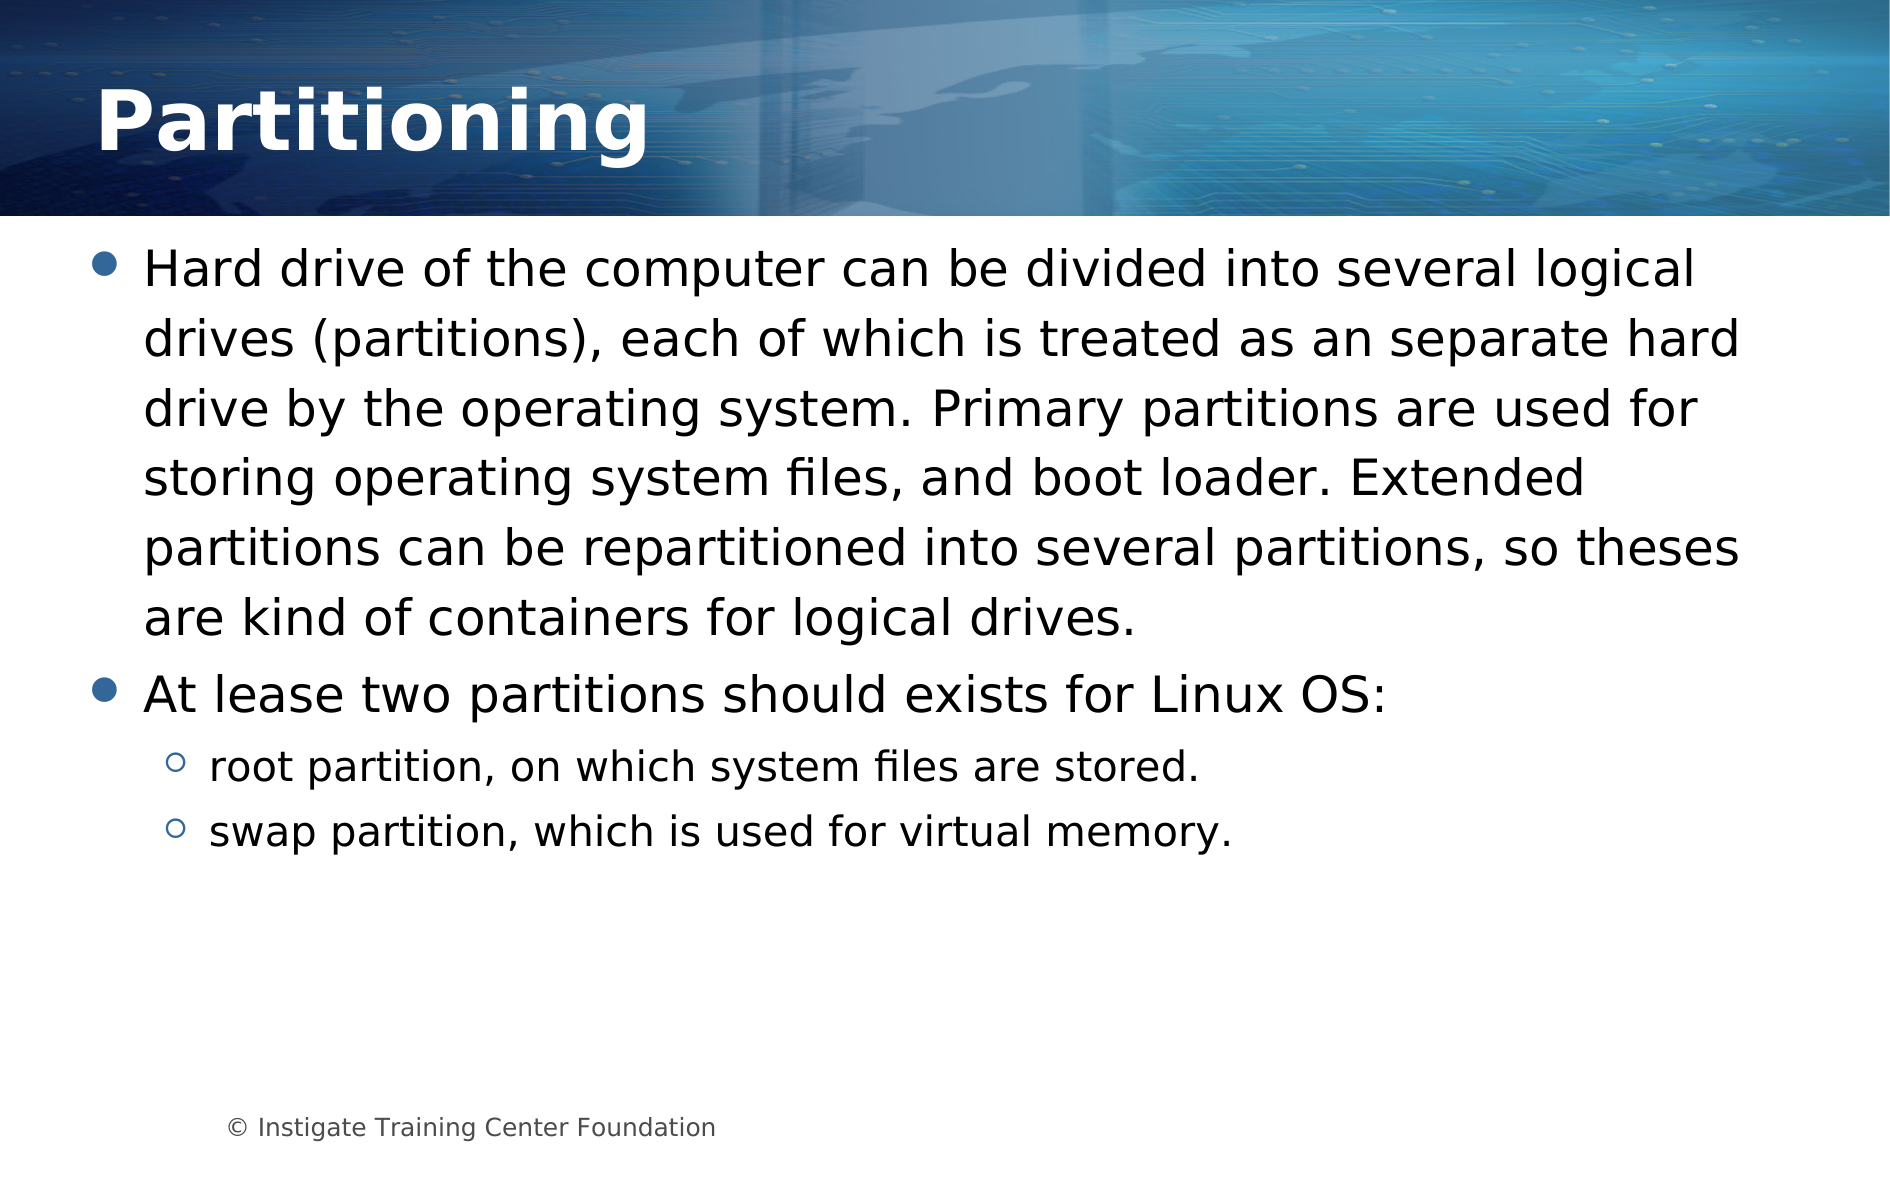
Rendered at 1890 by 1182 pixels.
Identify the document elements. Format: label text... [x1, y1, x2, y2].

title Partitioning [94, 47, 1793, 217]
list Hard drive of the computer can be divided into several logical drives (partitions), each of which is treated as an separate hard drive by the operating system. Primary partitions are used for storing operating system files, and boot loader. Extended partitions can be repartitioned into several partitions, so theses are kind of containers for logical drives. At lease two partitions should exists for Linux OS: root partition, on which system files are stored. swap partition, which is used for virtual memory. [88, 228, 1788, 914]
picture [0, 0, 1890, 216]
